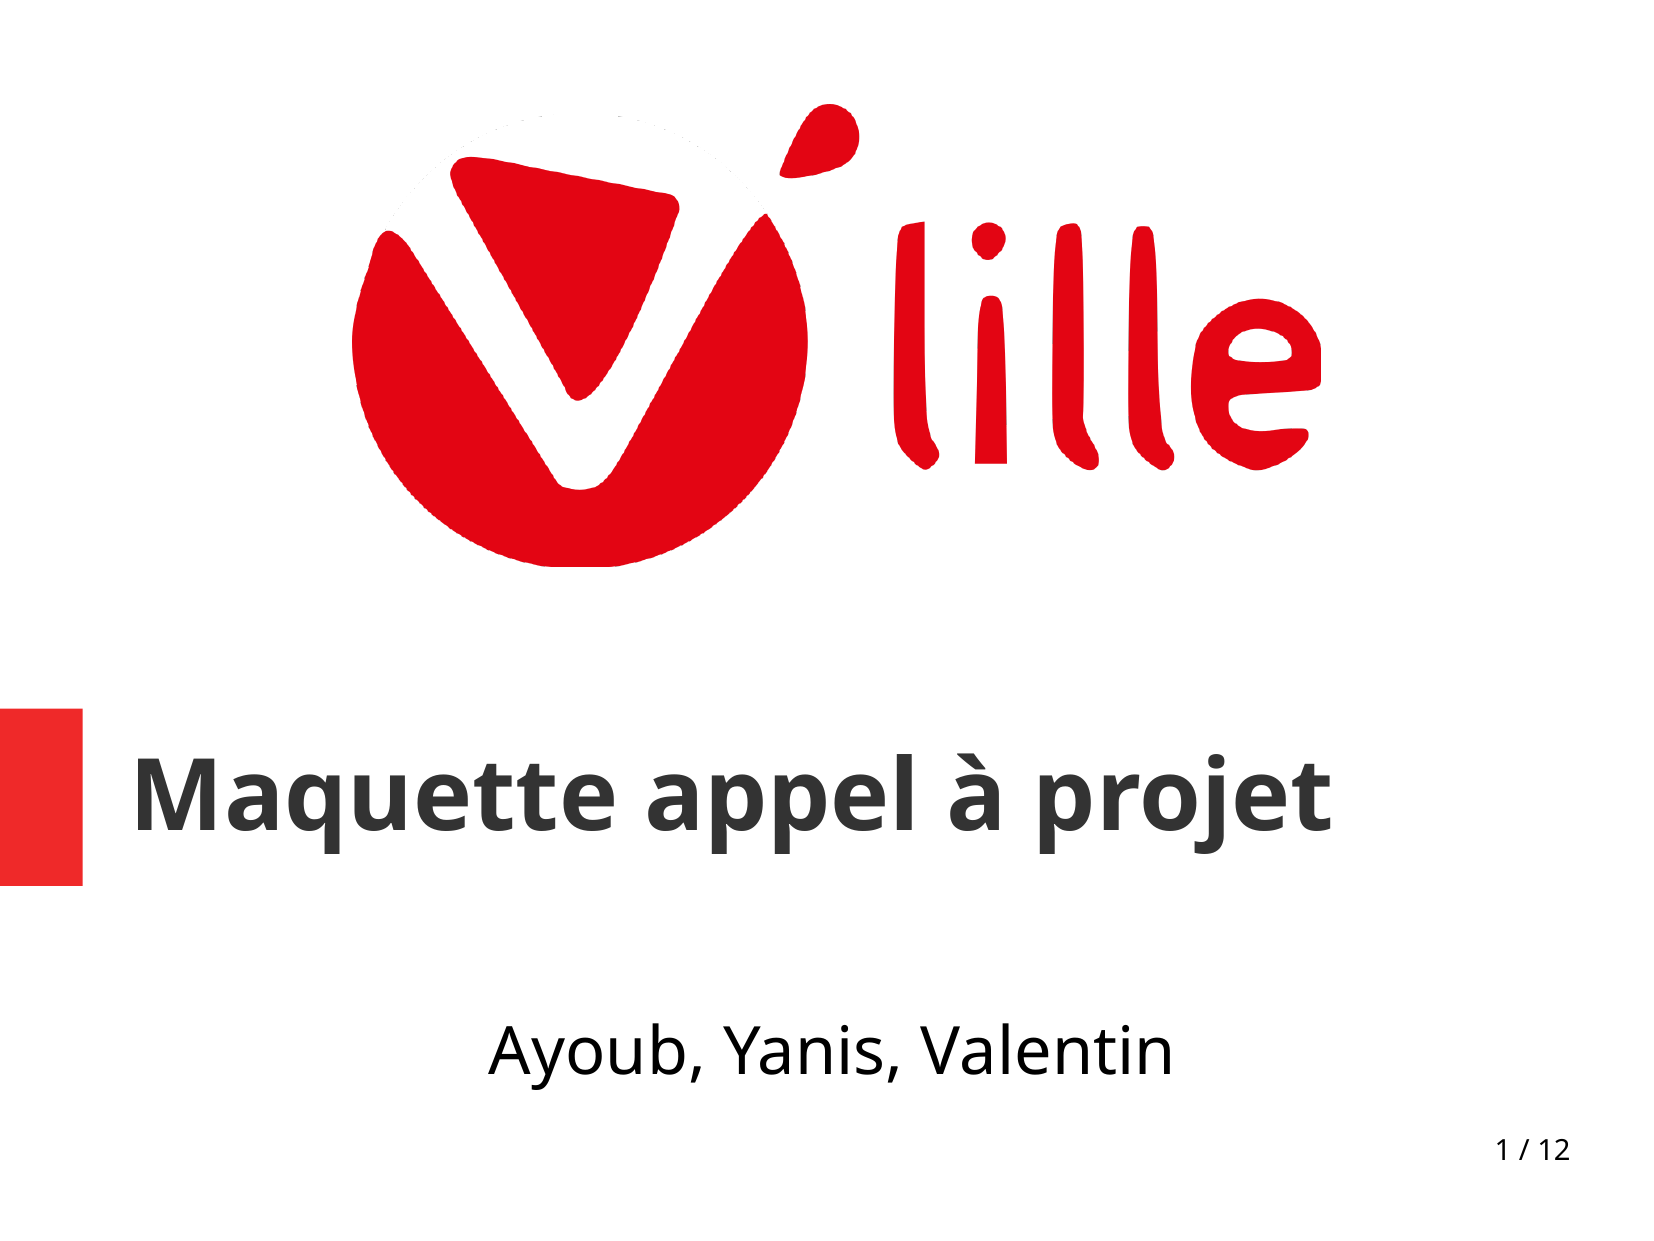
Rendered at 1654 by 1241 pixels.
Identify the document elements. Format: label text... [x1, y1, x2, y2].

title Maquette appel à projet [129, 655, 1536, 928]
subtitle Ayoub, Yanis, Valentin [129, 968, 1536, 1130]
picture [352, 104, 1321, 568]
